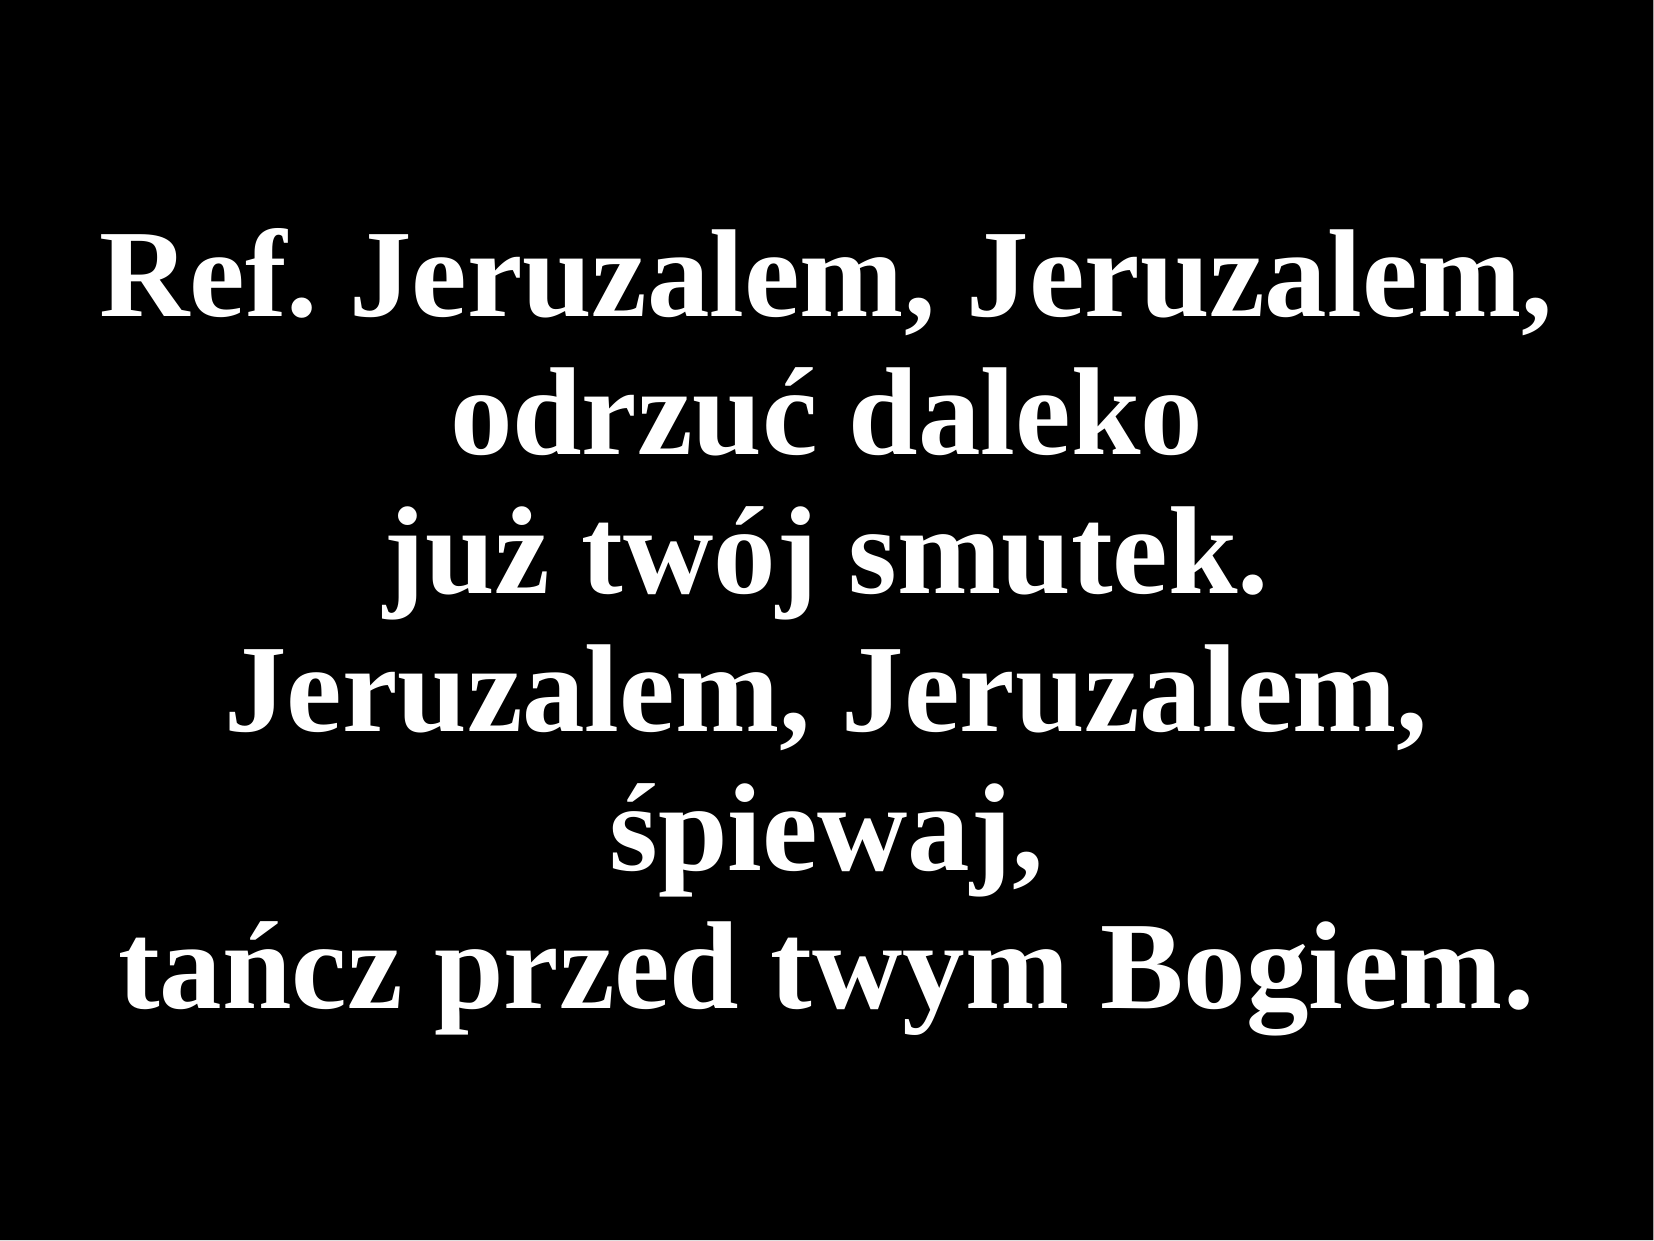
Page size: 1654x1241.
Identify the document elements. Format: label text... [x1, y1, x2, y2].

title Ref. Jeruzalem, Jeruzalem, odrzuć daleko już twój smutek. Jeruzalem, Jeruzalem, śpiewaj, tańcz przed twym Bogiem. [0, 0, 1654, 1241]
